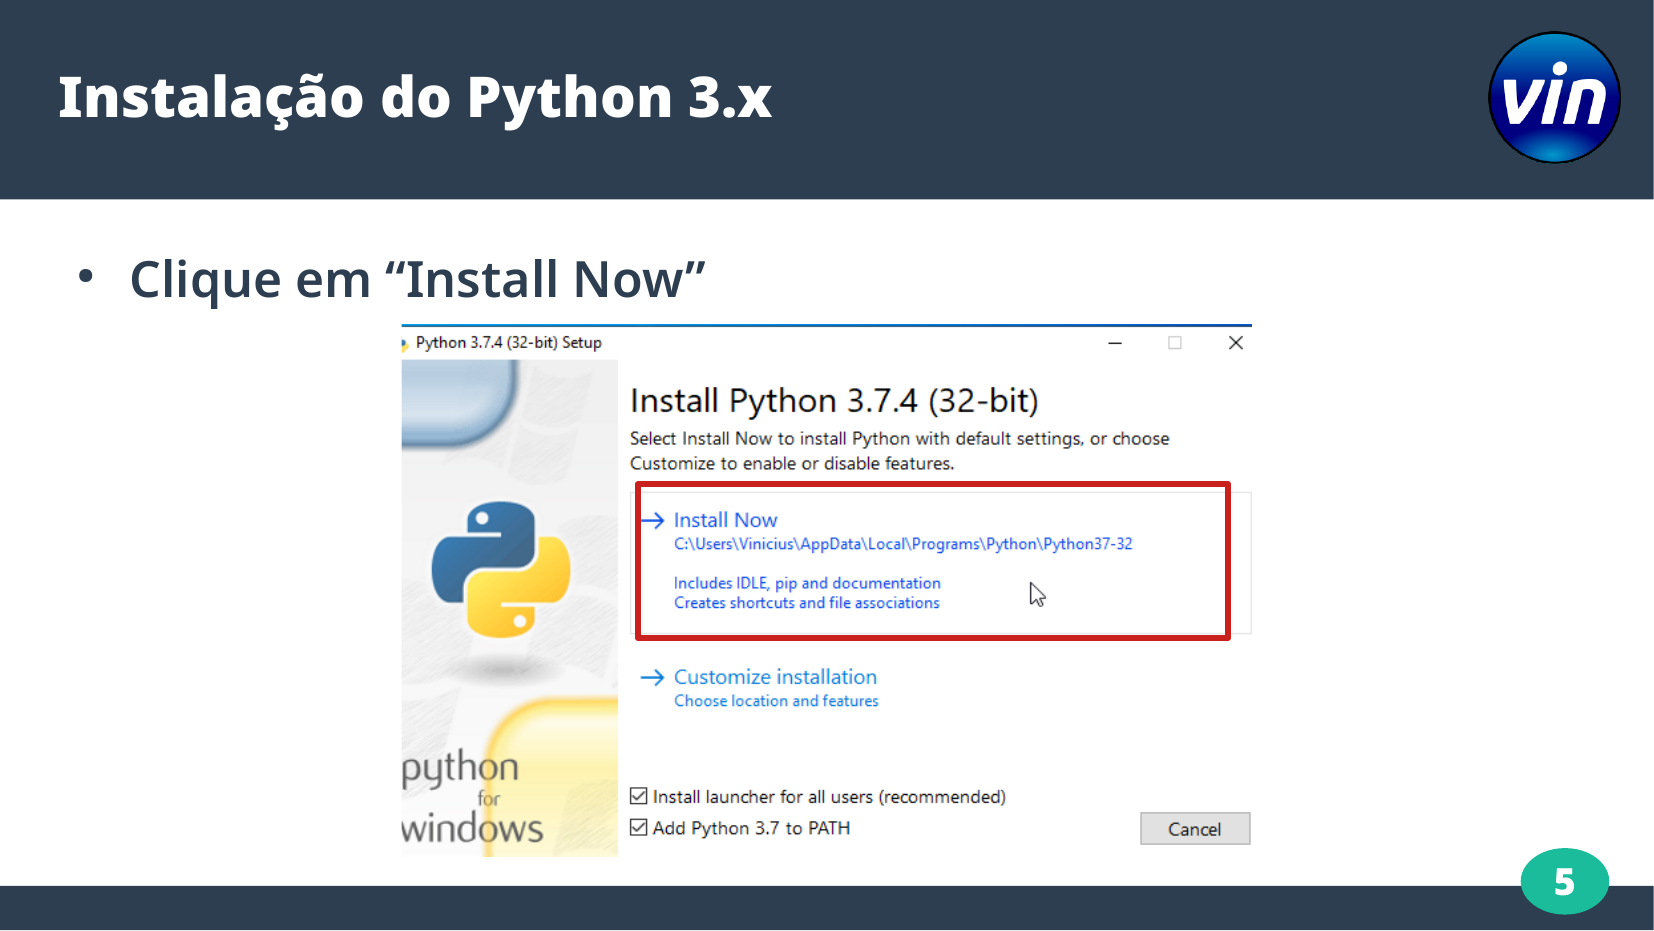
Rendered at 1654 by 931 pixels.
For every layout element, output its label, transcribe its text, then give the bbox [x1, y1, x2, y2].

title Instalação do Python 3.x [59, 37, 1488, 155]
picture [1488, 31, 1621, 164]
text_box [637, 484, 1229, 638]
list Clique em “Install Now” [59, 243, 1595, 864]
picture [401, 324, 1252, 857]
